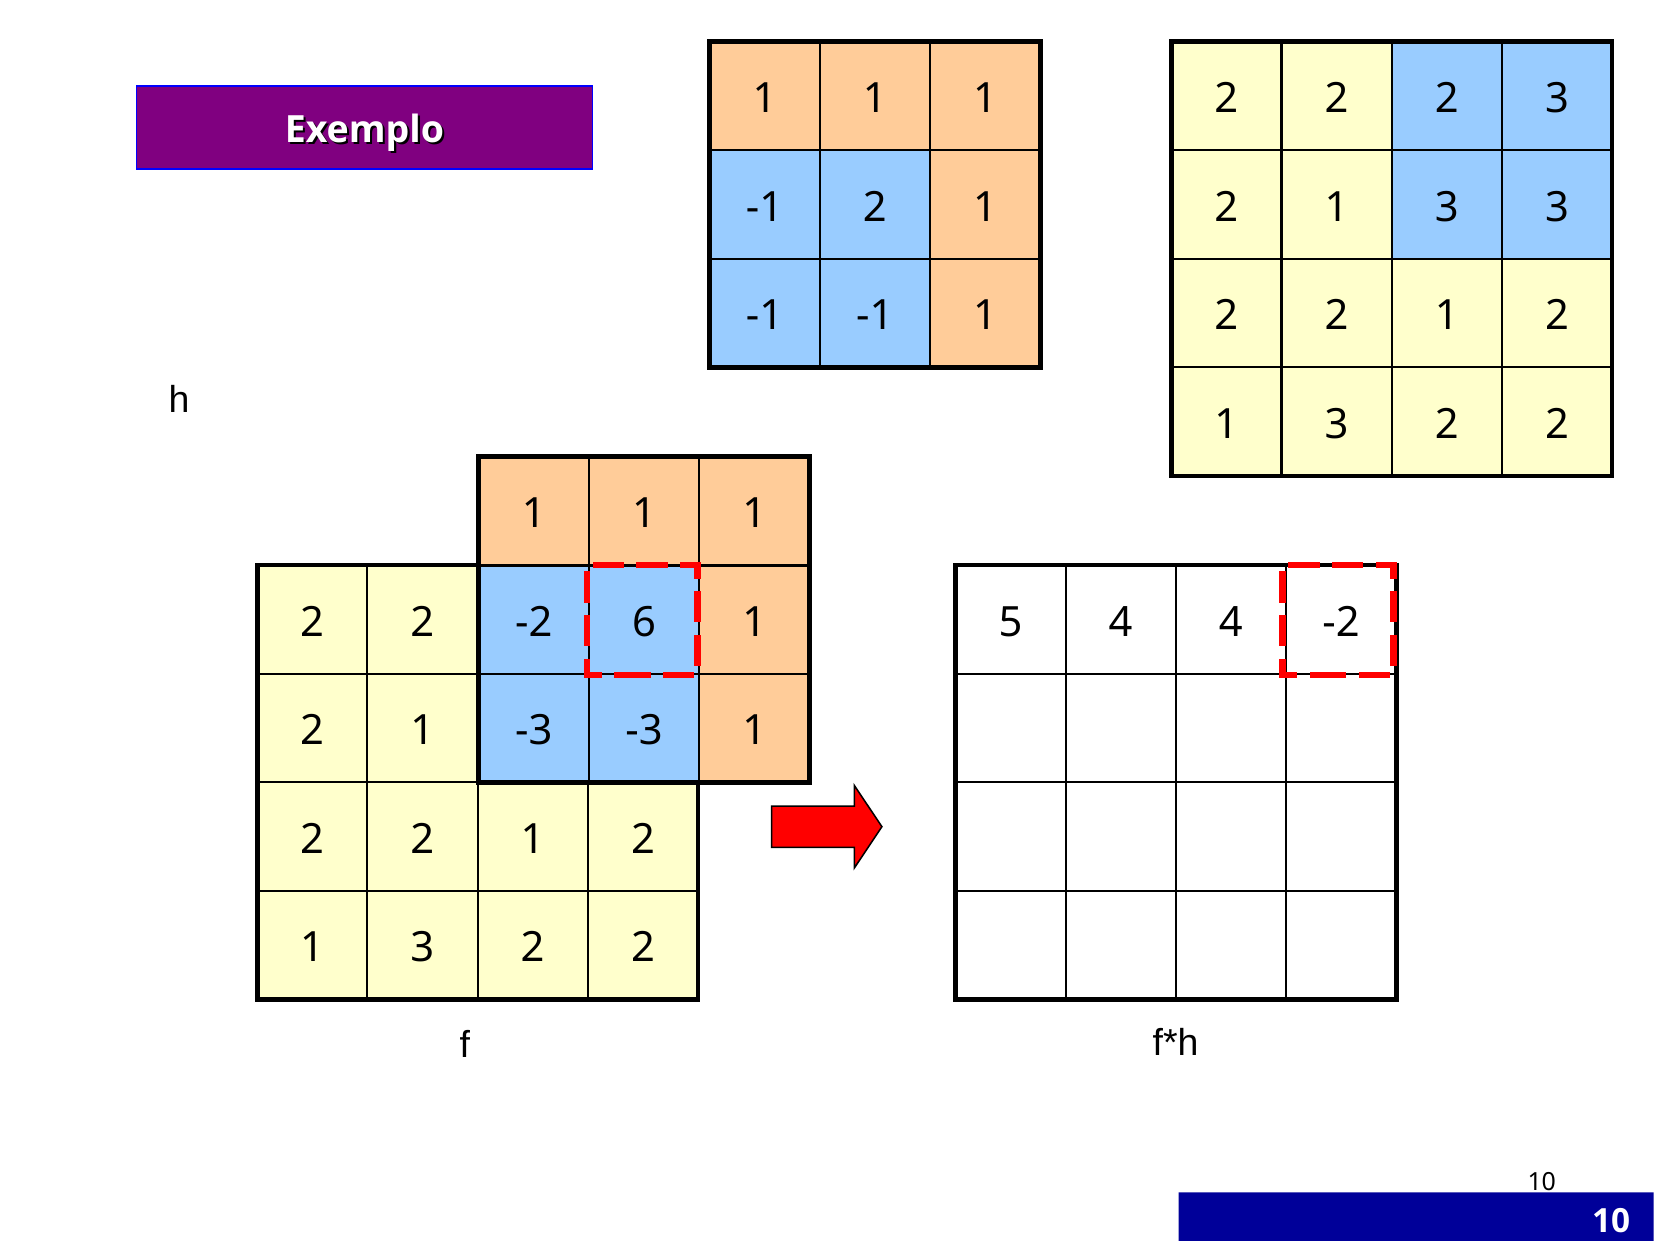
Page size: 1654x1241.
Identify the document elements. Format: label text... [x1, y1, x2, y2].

text_box 1 [700, 459, 807, 564]
text_box -1 [712, 151, 819, 258]
text_box 2 [589, 892, 696, 997]
text_box 1 [1174, 368, 1280, 474]
text_box 2 [1283, 260, 1391, 366]
text_box 1 [931, 44, 1038, 149]
text_box 2 [1174, 44, 1280, 149]
text_box 2 [1174, 260, 1280, 366]
text_box 2 [1174, 151, 1280, 258]
text_box 5 [958, 567, 1065, 673]
text_box 2 [368, 567, 476, 673]
text_box 2 [479, 892, 587, 997]
text_box 2 [1503, 260, 1610, 366]
text_box 1 [712, 44, 819, 149]
text_box 1 [1393, 260, 1501, 366]
text_box -3 [481, 675, 588, 780]
text_box 2 [1283, 44, 1391, 149]
text_box 2 [1503, 368, 1610, 474]
text_box 1 [1283, 151, 1391, 258]
text_box <number> [1334, 1149, 1571, 1216]
text_box 1 [700, 675, 807, 780]
text_box 2 [260, 567, 366, 673]
text_box f [444, 1012, 486, 1073]
text_box 6 [590, 567, 698, 673]
text_box 2 [260, 675, 366, 781]
text_box -3 [590, 675, 698, 780]
text_box 1 [590, 459, 698, 564]
text_box 1 [931, 151, 1038, 258]
text_box f*h [1137, 1010, 1214, 1071]
text_box 4 [1177, 567, 1285, 673]
text_box 3 [368, 892, 477, 997]
text_box -1 [712, 260, 819, 365]
text_box 1 [368, 675, 476, 781]
text_box 2 [1393, 368, 1501, 474]
text_box Exemplo [136, 86, 593, 169]
text_box -2 [481, 567, 588, 673]
text_box 1 [931, 260, 1038, 365]
text_box 1 [821, 44, 929, 149]
text_box -1 [821, 260, 929, 365]
text_box 1 [700, 567, 807, 673]
text_box 4 [1067, 567, 1175, 673]
text_box 2 [368, 783, 477, 890]
text_box 2 [821, 151, 929, 258]
text_box 2 [589, 785, 696, 890]
text_box 3 [1393, 151, 1501, 258]
text_box -2 [1287, 567, 1394, 673]
text_box 3 [1503, 44, 1610, 149]
text_box 2 [260, 783, 366, 890]
text_box 3 [1503, 151, 1610, 258]
text_box h [153, 367, 205, 428]
text_box [771, 785, 882, 869]
text_box 1 [481, 459, 588, 564]
text_box 3 [1283, 368, 1391, 474]
text_box 1 [479, 785, 587, 890]
text_box 1 [260, 892, 366, 997]
text_box 2 [1393, 44, 1501, 149]
